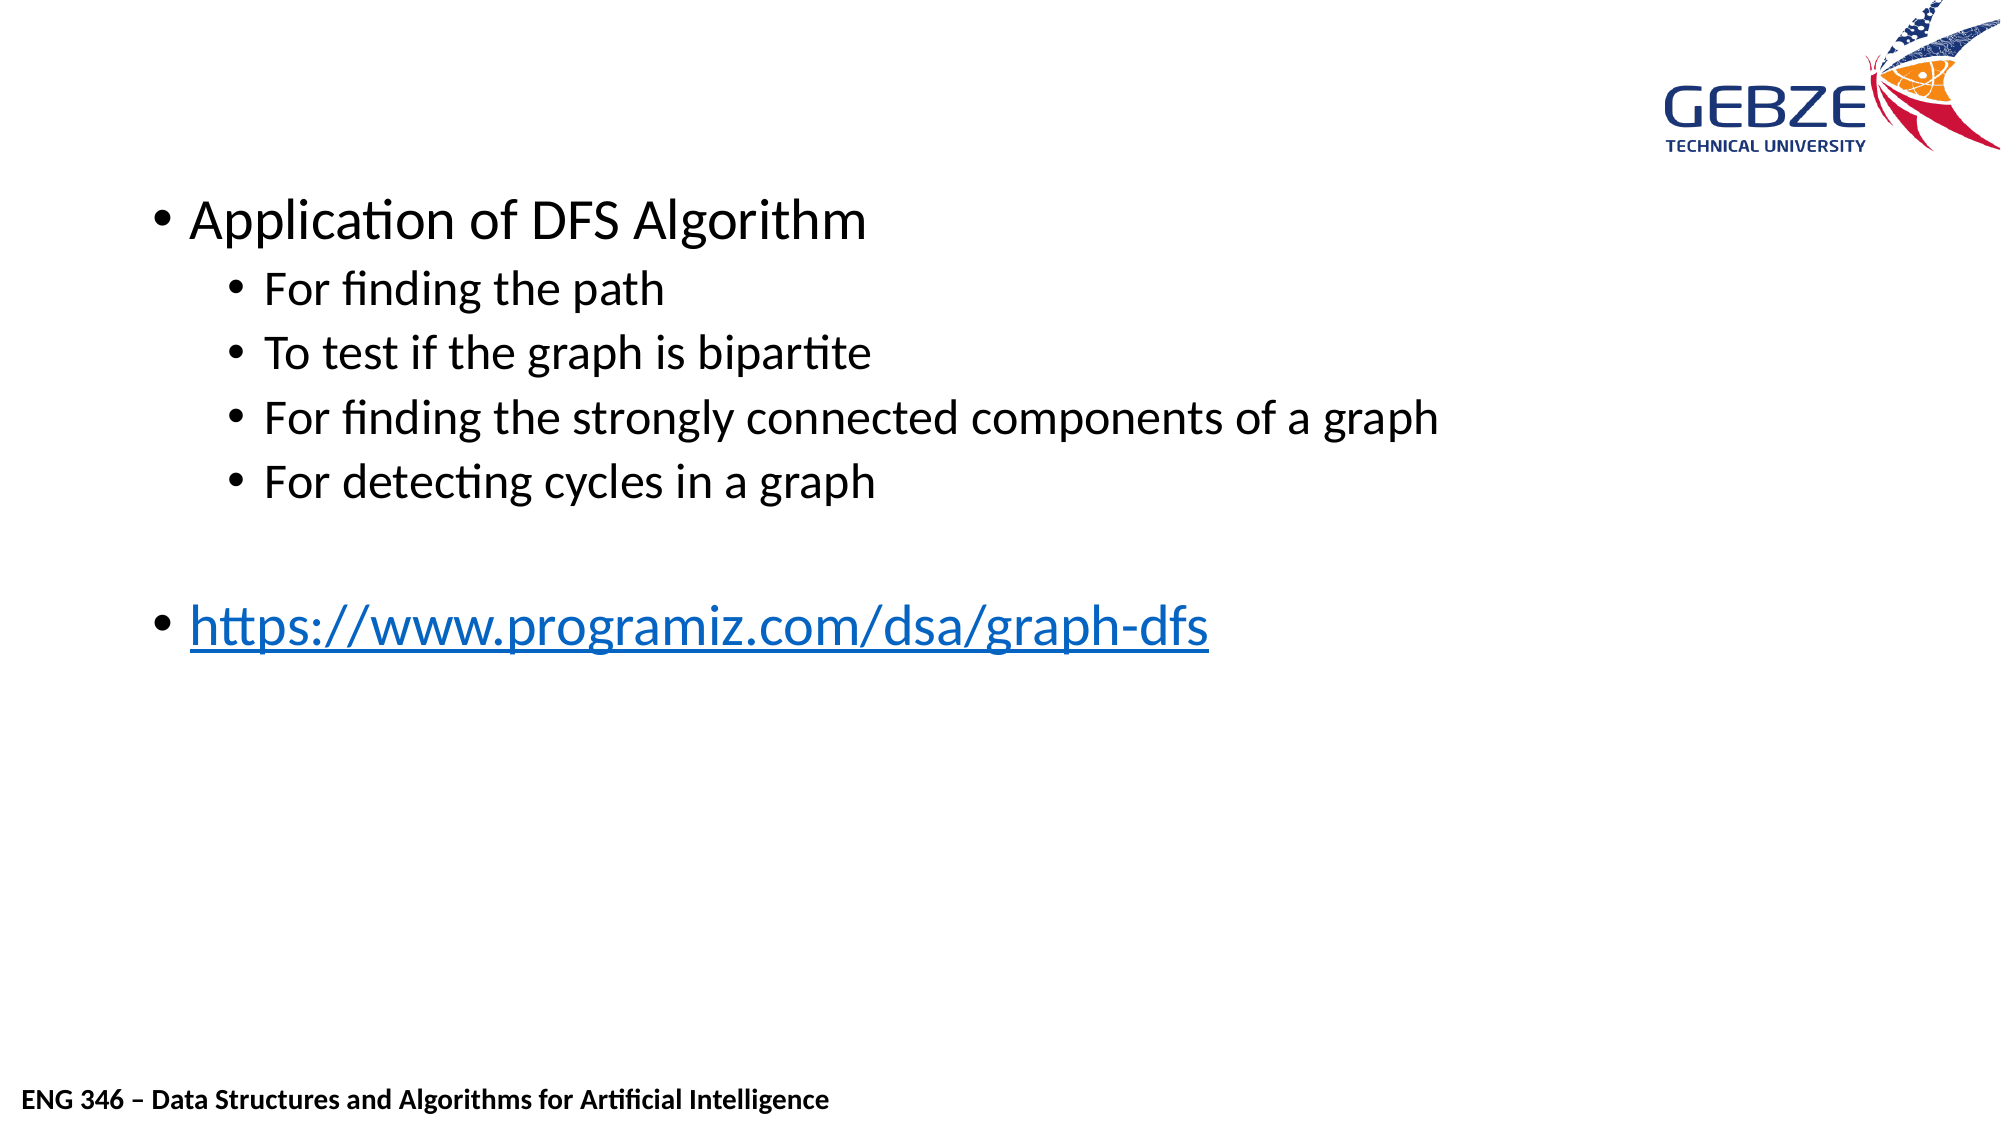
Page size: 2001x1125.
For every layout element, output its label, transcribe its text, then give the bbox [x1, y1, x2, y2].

list Application of DFS Algorithm For finding the path To test if the graph is bipartite For finding the strongly connected components of a graph For detecting cycles in a graph https://www.programiz.com/dsa/graph-dfs [137, 181, 1863, 1014]
picture [1665, 0, 2001, 152]
